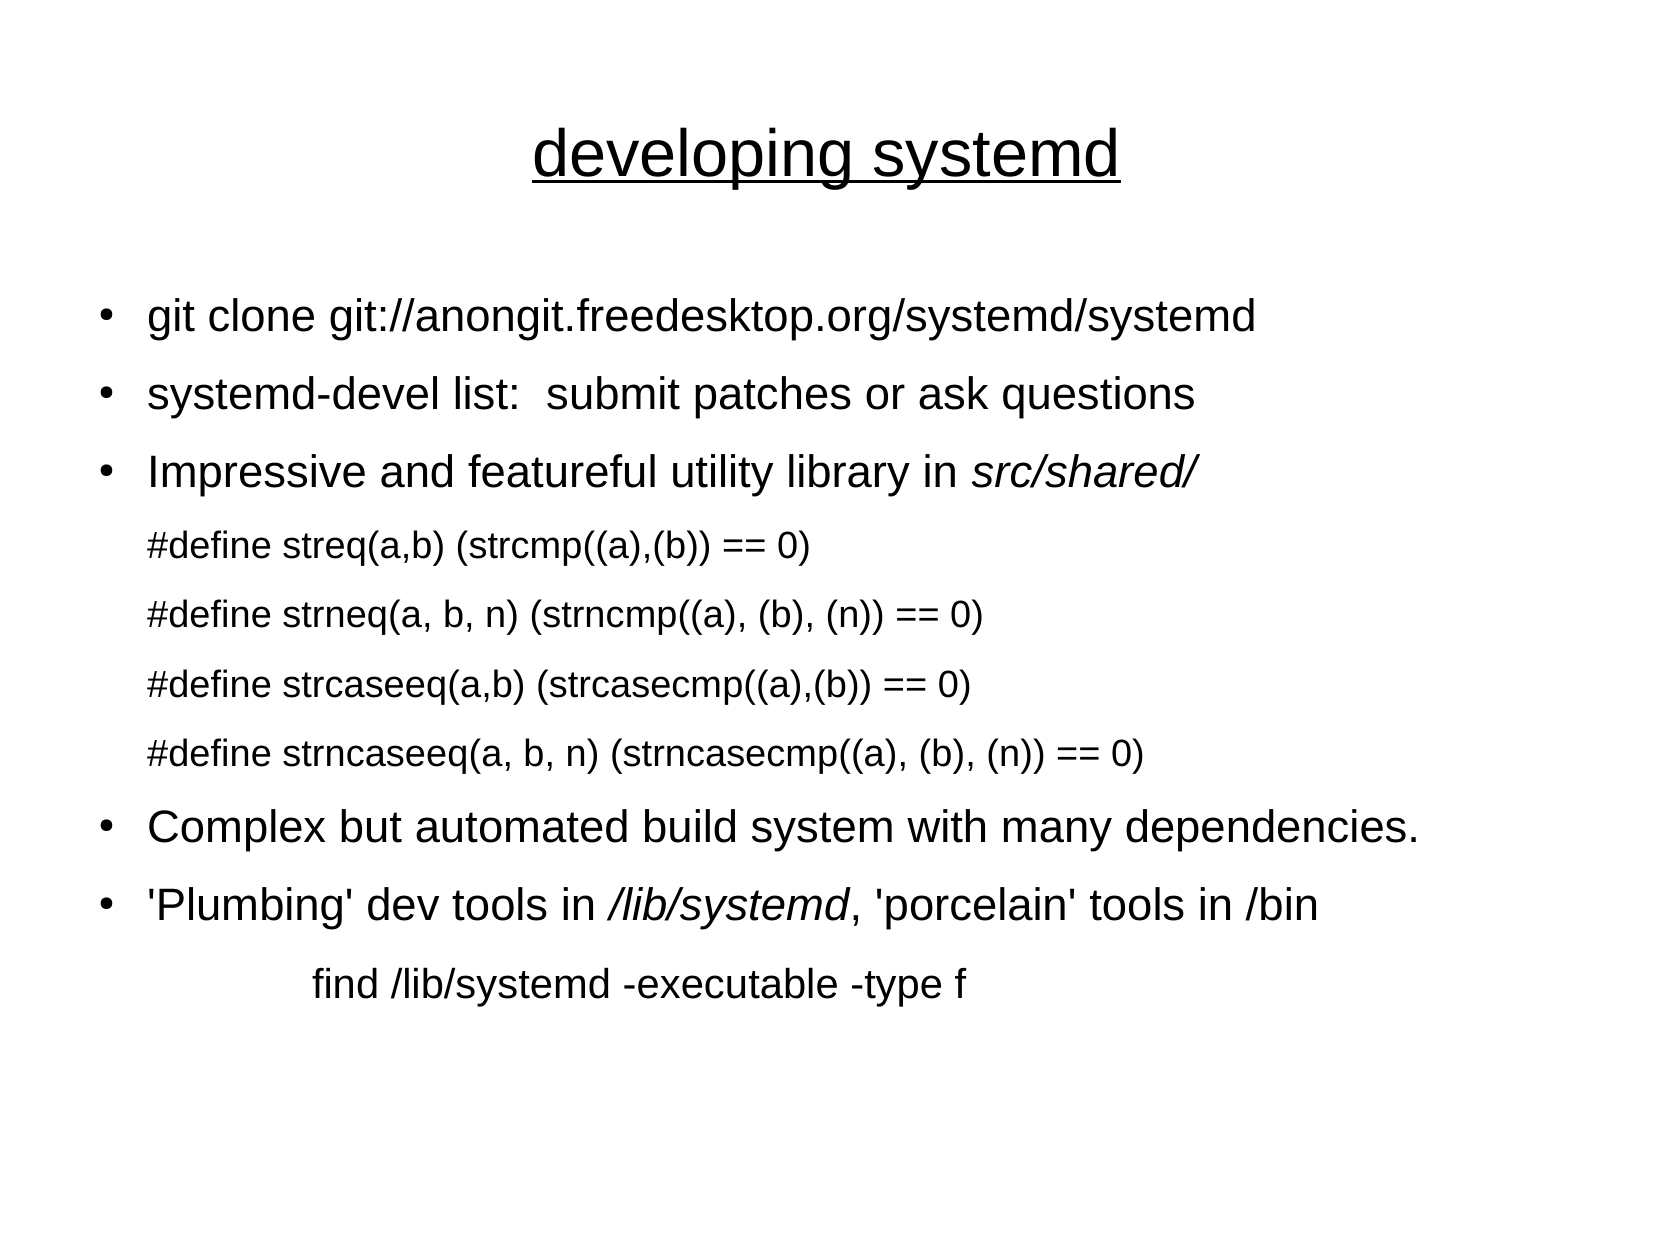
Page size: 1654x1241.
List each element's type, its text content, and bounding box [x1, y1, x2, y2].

list git clone git://anongit.freedesktop.org/systemd/systemd systemd-devel list: submit patches or ask questions Impressive and featureful utility library in src/shared/ #define streq(a,b) (strcmp((a),(b)) == 0) #define strneq(a, b, n) (strncmp((a), (b), (n)) == 0) #define strcaseeq(a,b) (strcasecmp((a),(b)) == 0) #define strncaseeq(a, b, n) (strncasecmp((a), (b), (n)) == 0) Complex but automated build system with many dependencies. 'Plumbing' dev tools in /lib/systemd, 'porcelain' tools in /bin find /lib/systemd -executable -type f [82, 290, 1571, 1010]
title developing systemd [82, 49, 1571, 257]
